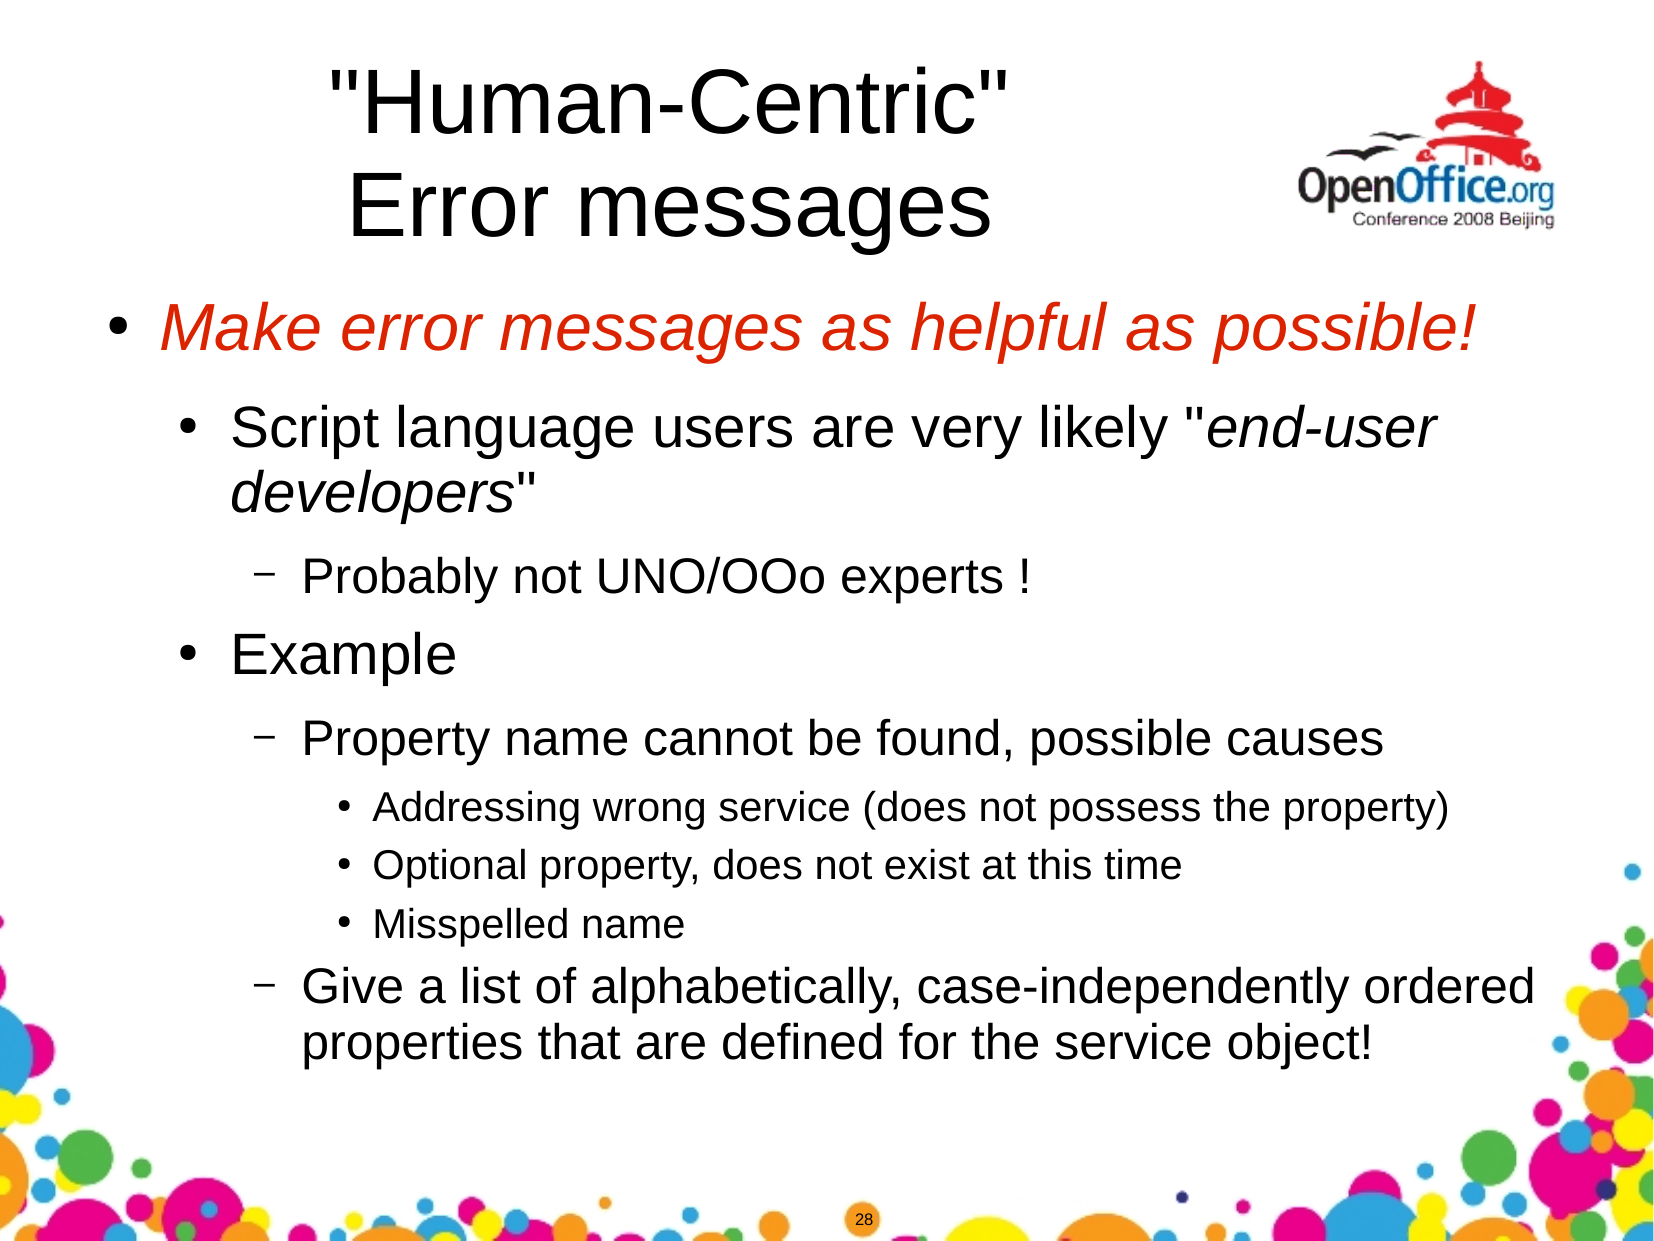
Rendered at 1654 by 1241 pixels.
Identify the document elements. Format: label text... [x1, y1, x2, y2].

picture [0, 810, 1654, 1241]
list Make error messages as helpful as possible! Script language users are very likely "end-user developers" Probably not UNO/OOo experts ! Example Property name cannot be found, possible causes Addressing wrong service (does not possess the property) Optional property, does not exist at this time Misspelled name Give a list of alphabetically, case-independently ordered properties that are defined for the service object! [88, 290, 1577, 1094]
picture [1285, 51, 1569, 250]
title "Human-Centric" Error messages [82, 50, 1258, 256]
